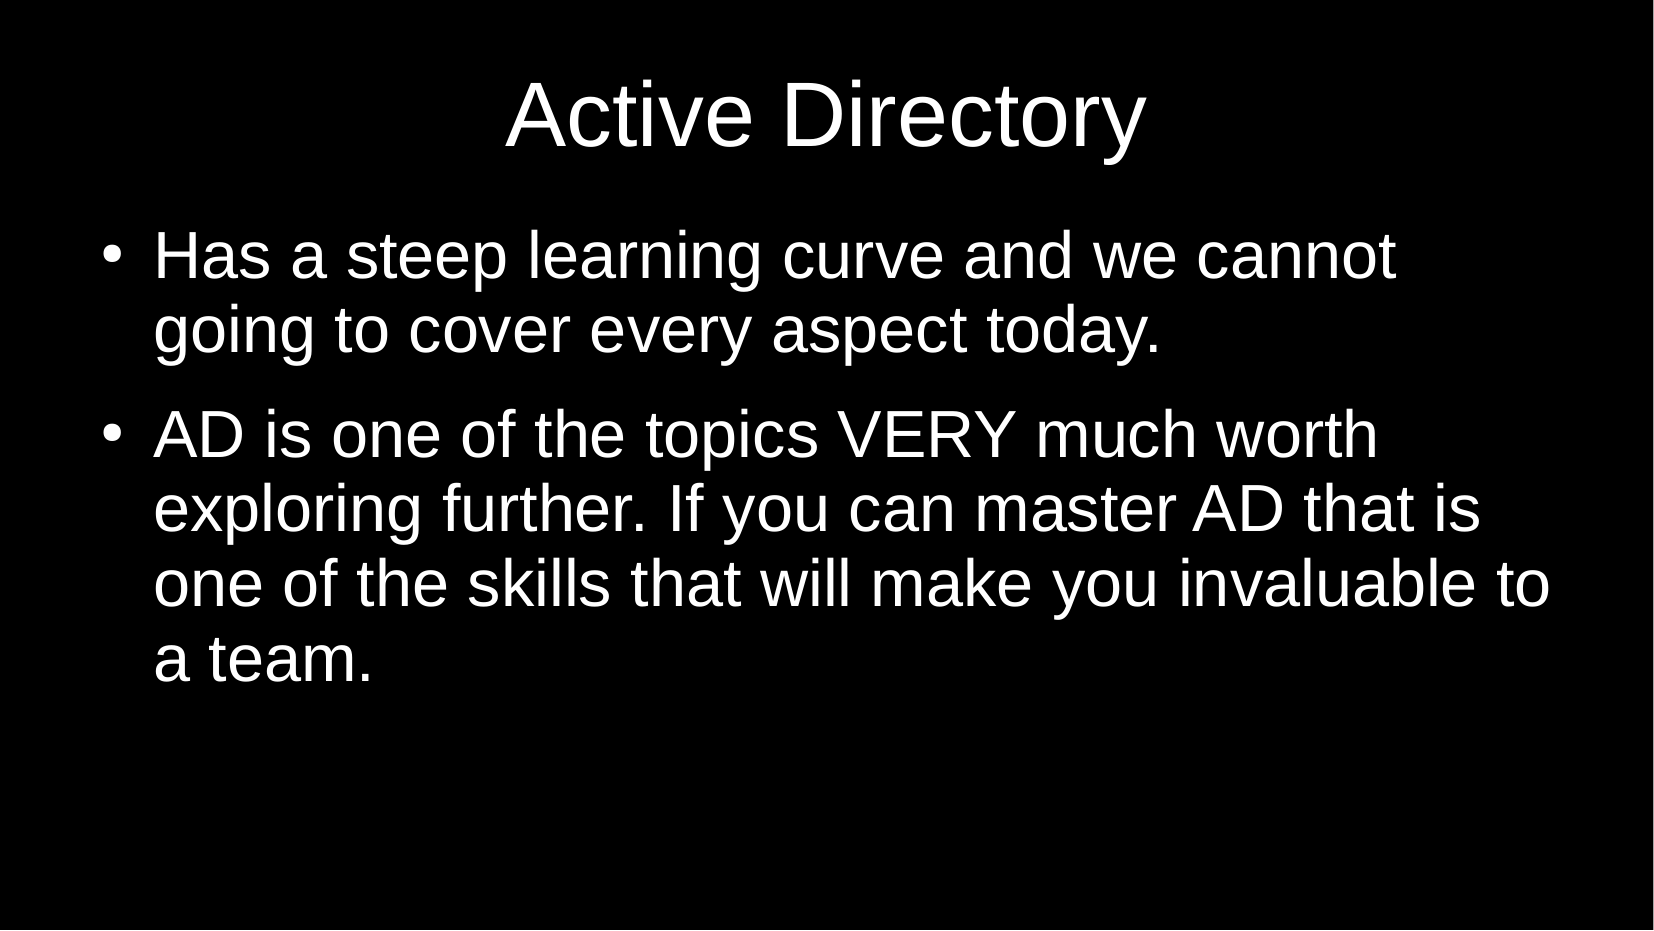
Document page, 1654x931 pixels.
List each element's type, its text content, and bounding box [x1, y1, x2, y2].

title Active Directory [82, 37, 1571, 193]
list Has a steep learning curve and we cannot going to cover every aspect today. AD is one of the topics VERY much worth exploring further. If you can master AD that is one of the skills that will make you invaluable to a team. [82, 217, 1571, 758]
